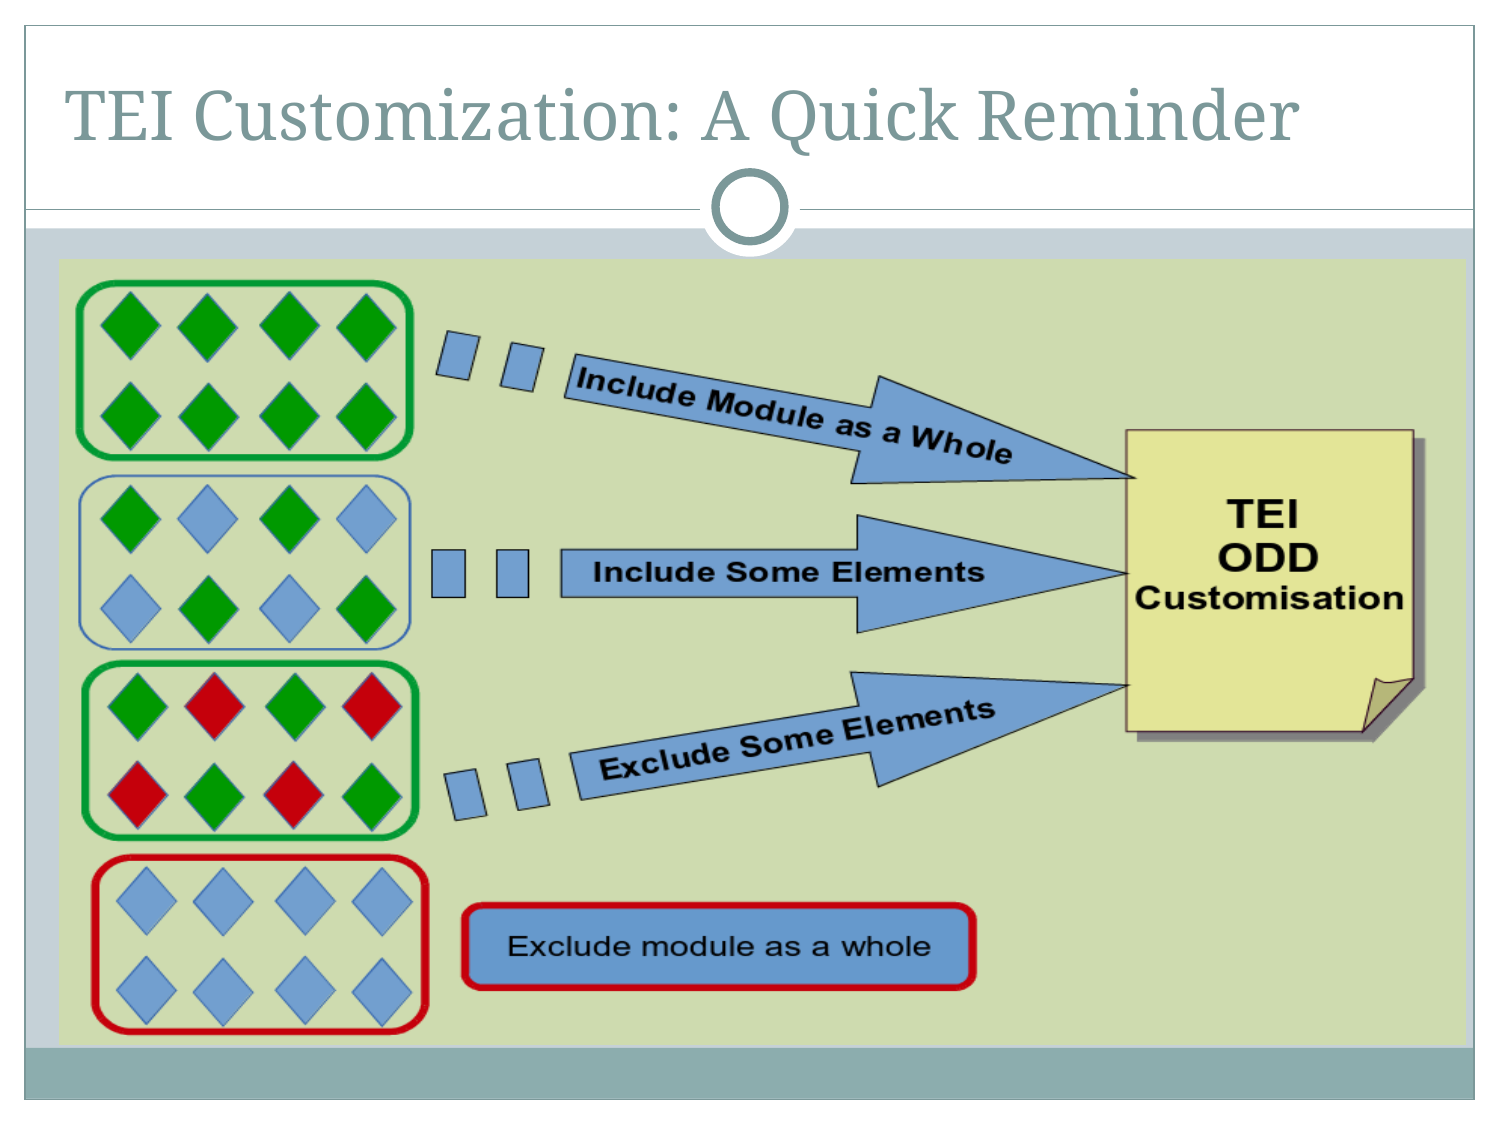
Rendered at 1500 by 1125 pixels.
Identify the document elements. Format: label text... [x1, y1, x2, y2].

picture [59, 259, 1466, 1045]
text_box TEI Customization: A Quick Reminder [49, 37, 1450, 162]
